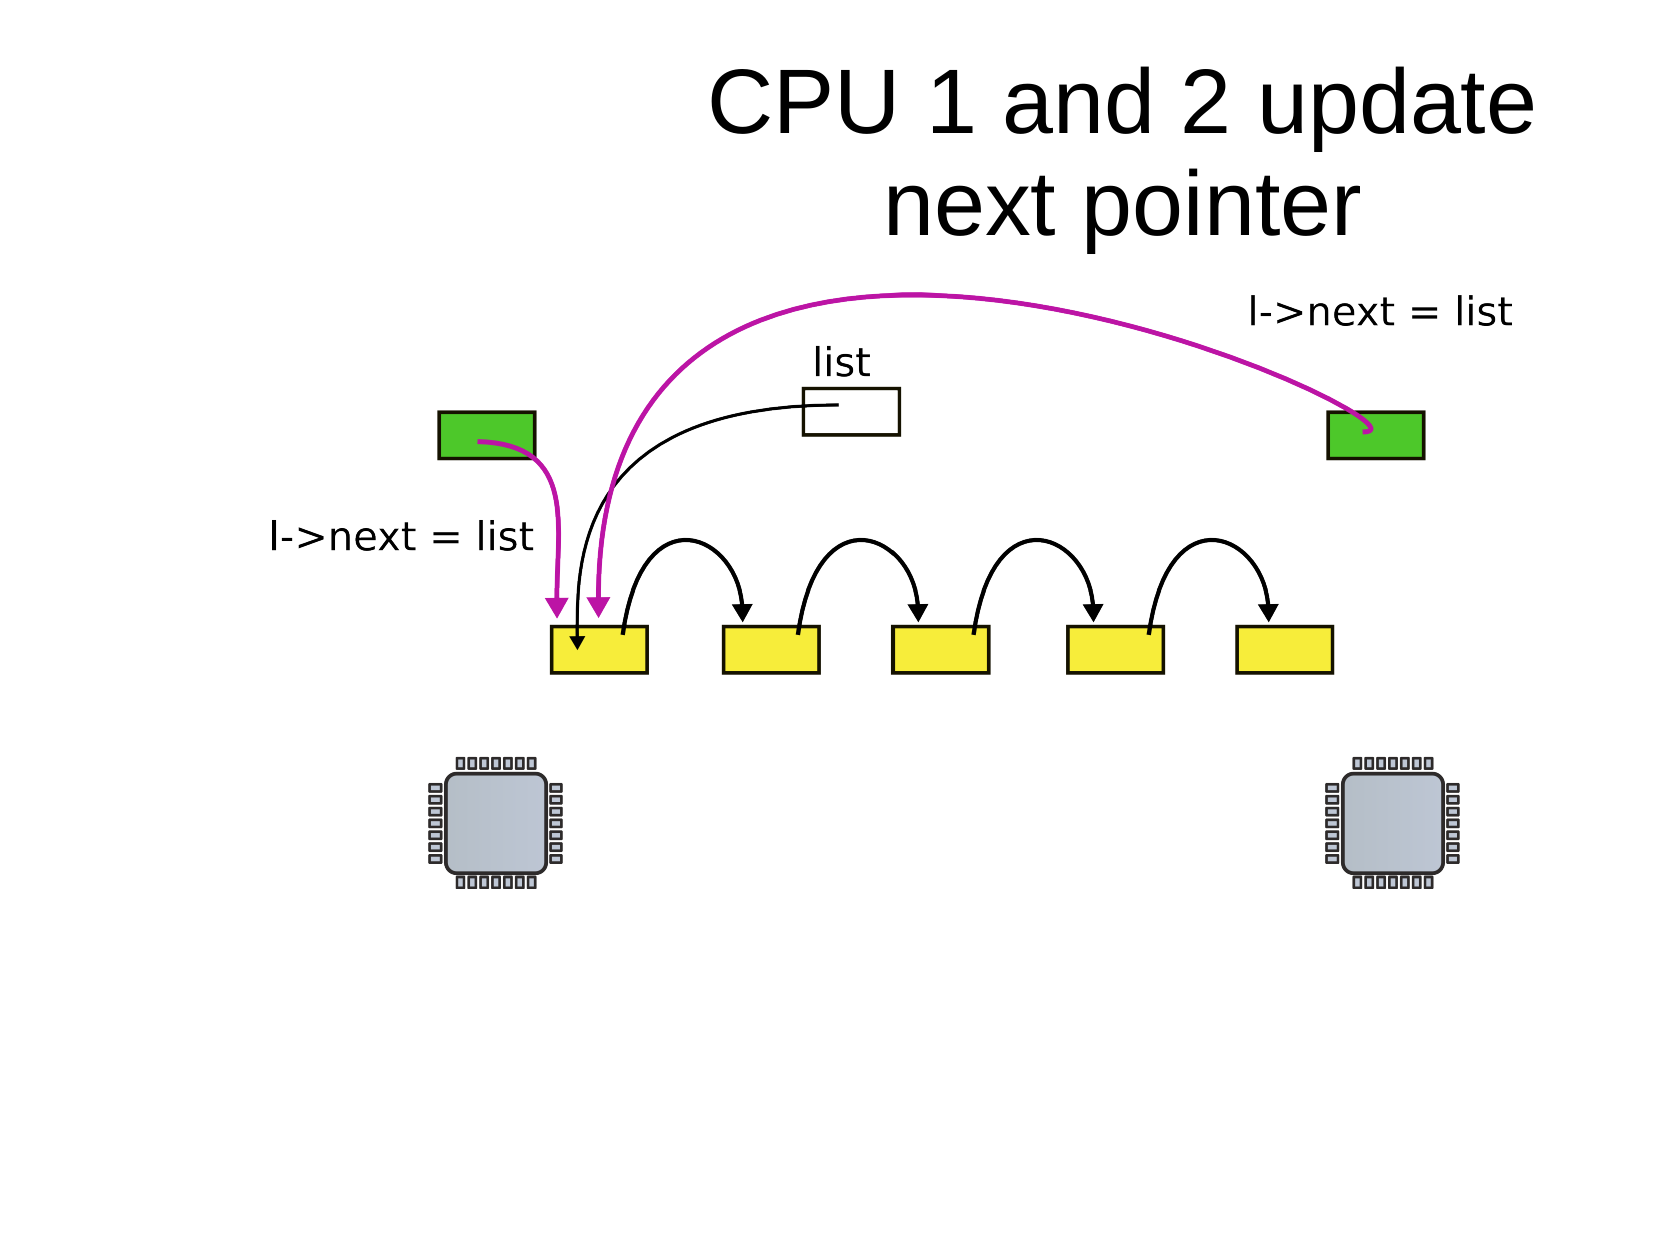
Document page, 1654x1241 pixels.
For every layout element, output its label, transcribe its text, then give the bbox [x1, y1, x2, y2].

title CPU 1 and 2 update next pointer [675, 49, 1571, 257]
picture [272, 292, 1512, 889]
